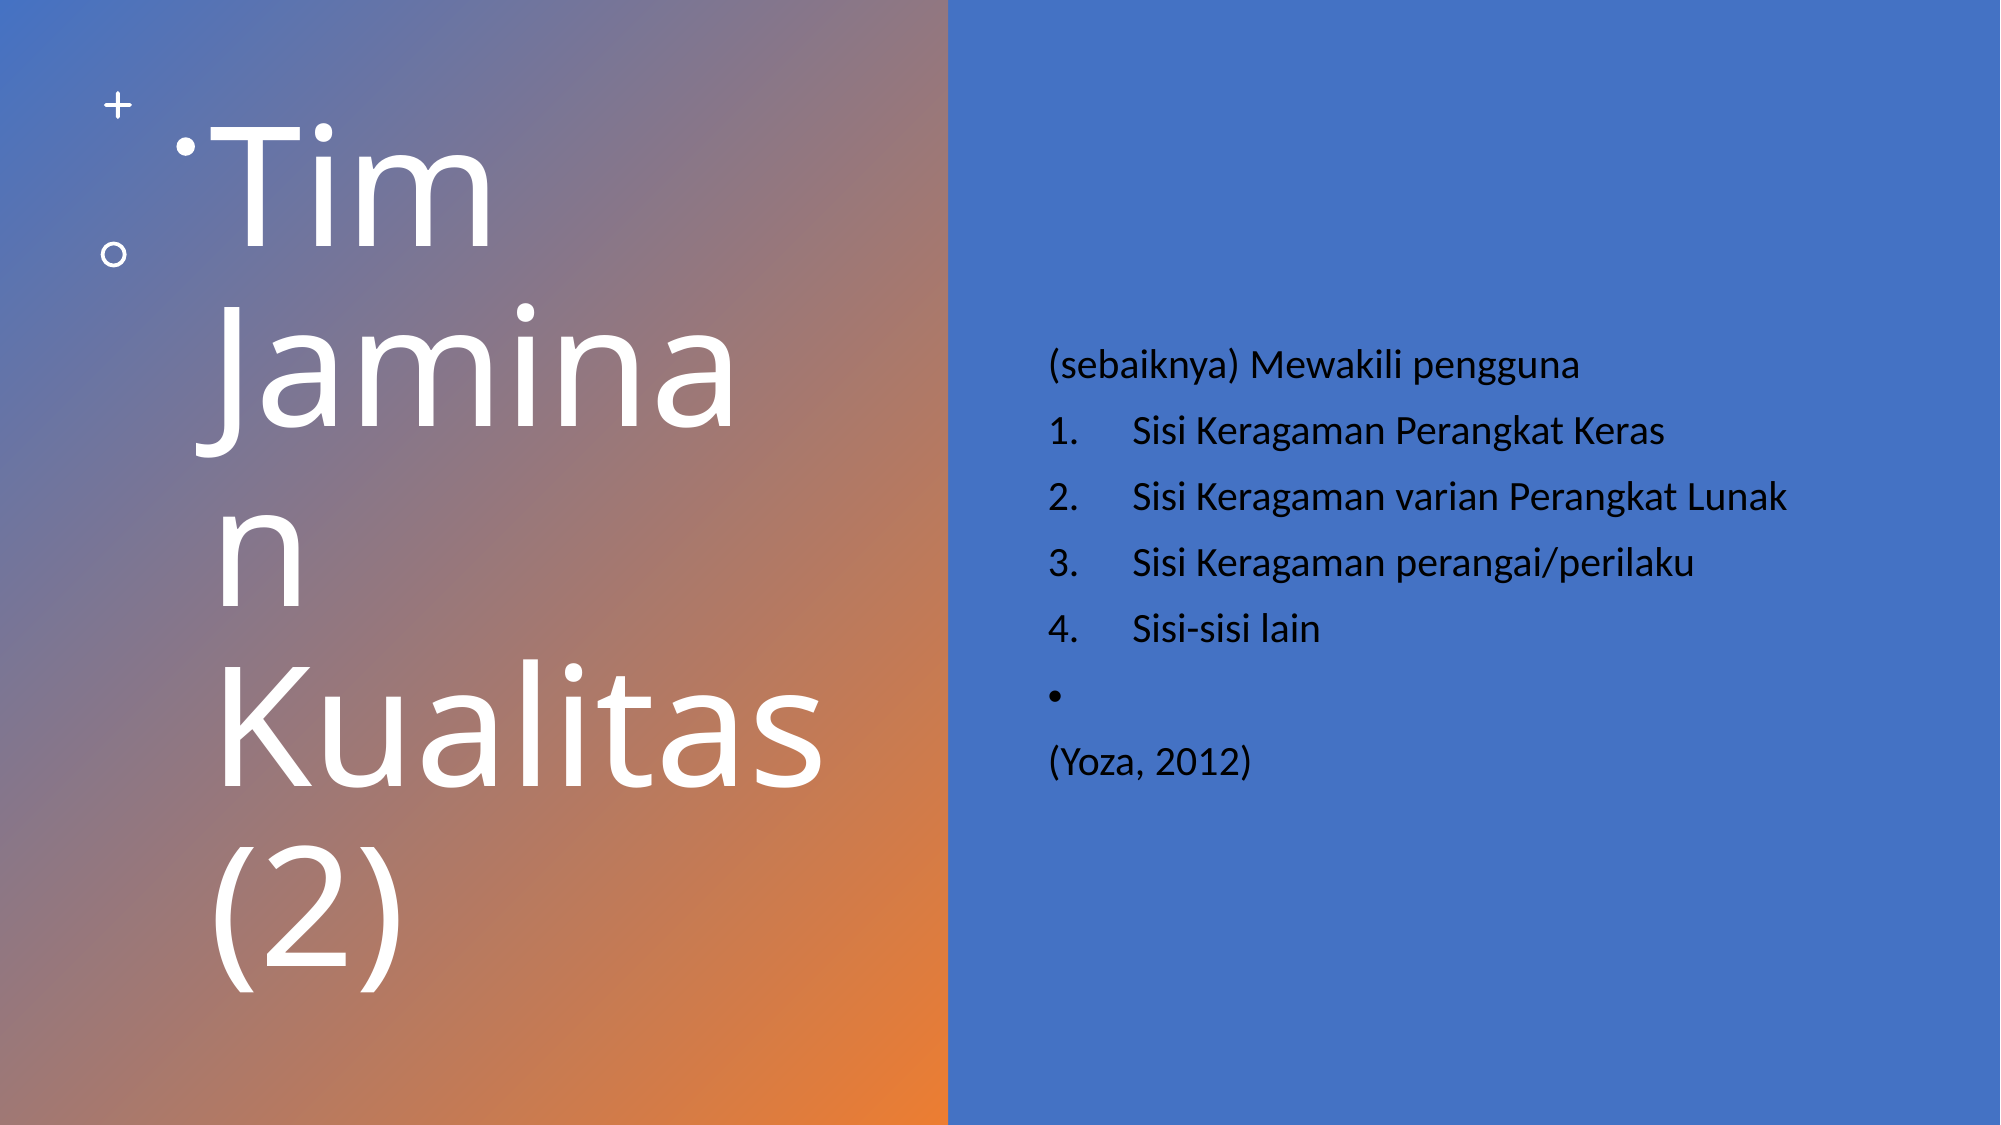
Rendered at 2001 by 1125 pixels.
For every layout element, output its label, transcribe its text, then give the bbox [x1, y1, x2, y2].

text_box [0, 0, 2000, 1125]
list (sebaiknya) Mewakili pengguna Sisi Keragaman Perangkat Keras Sisi Keragaman varian Perangkat Lunak Sisi Keragaman perangai/perilaku Sisi-sisi lain (Yoza, 2012) [1032, 85, 1816, 1043]
title Tim Jaminan Kualitas (2) [194, 62, 853, 1043]
